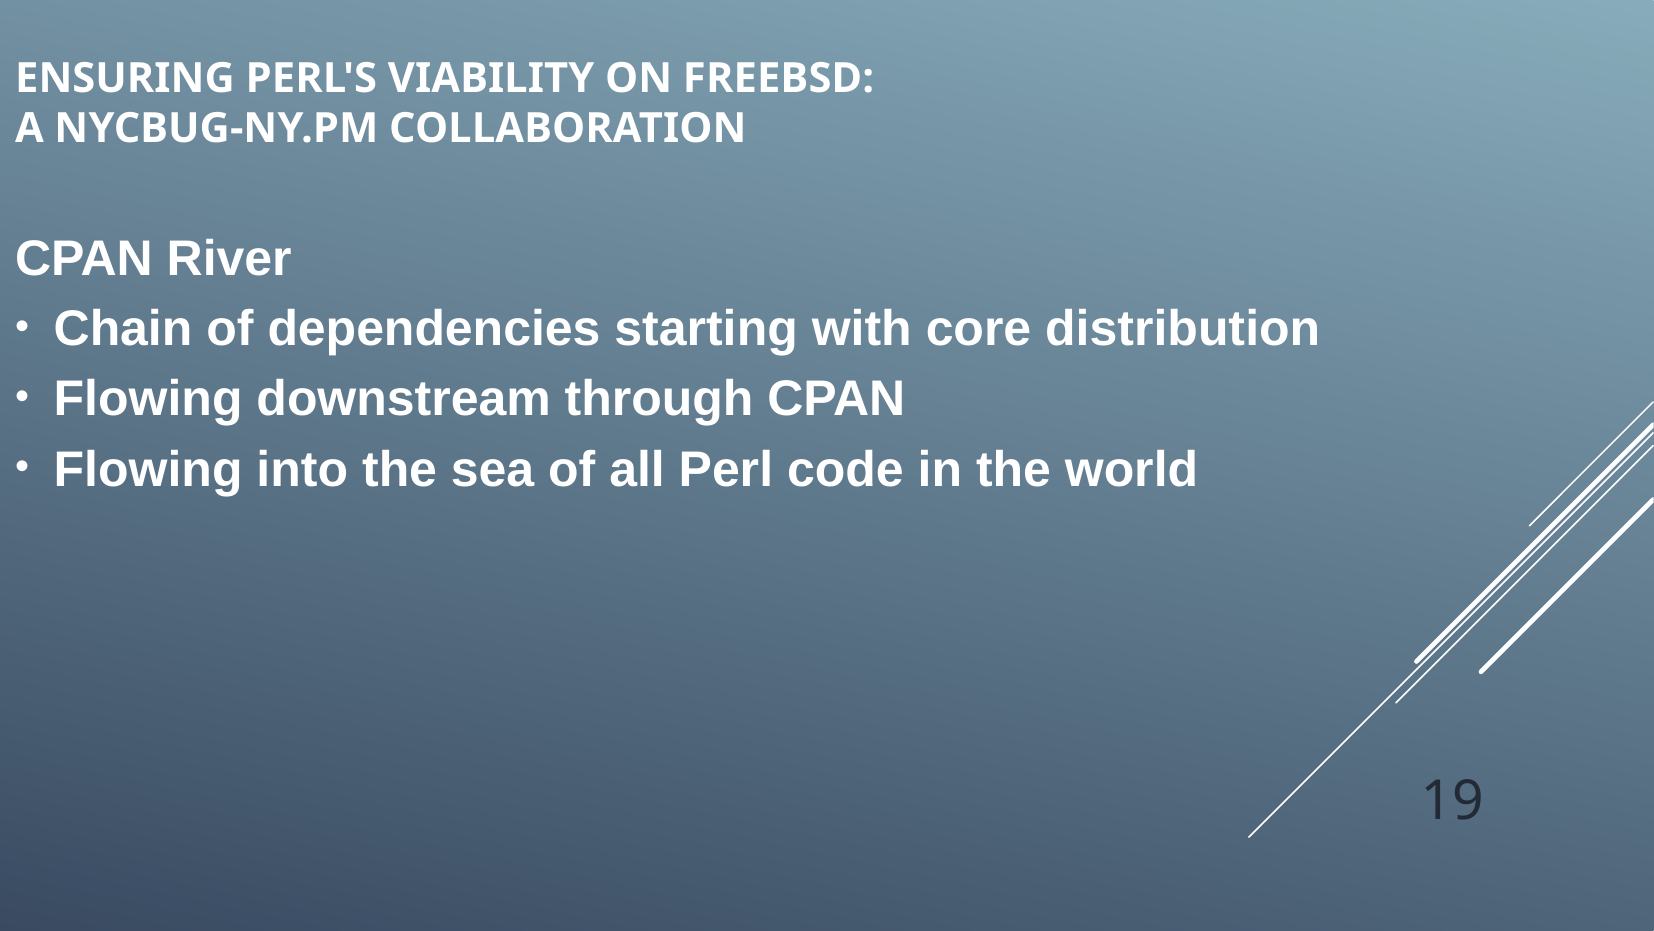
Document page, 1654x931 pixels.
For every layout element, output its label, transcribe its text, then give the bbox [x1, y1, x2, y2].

subtitle CPAN River Chain of dependencies starting with core distribution Flowing downstream through CPAN Flowing into the sea of all Perl code in the world [0, 217, 1489, 871]
title Ensuring Perl's Viability on FreeBSD: A NYCBUG-NY.PM Collaboration [0, 36, 1148, 166]
